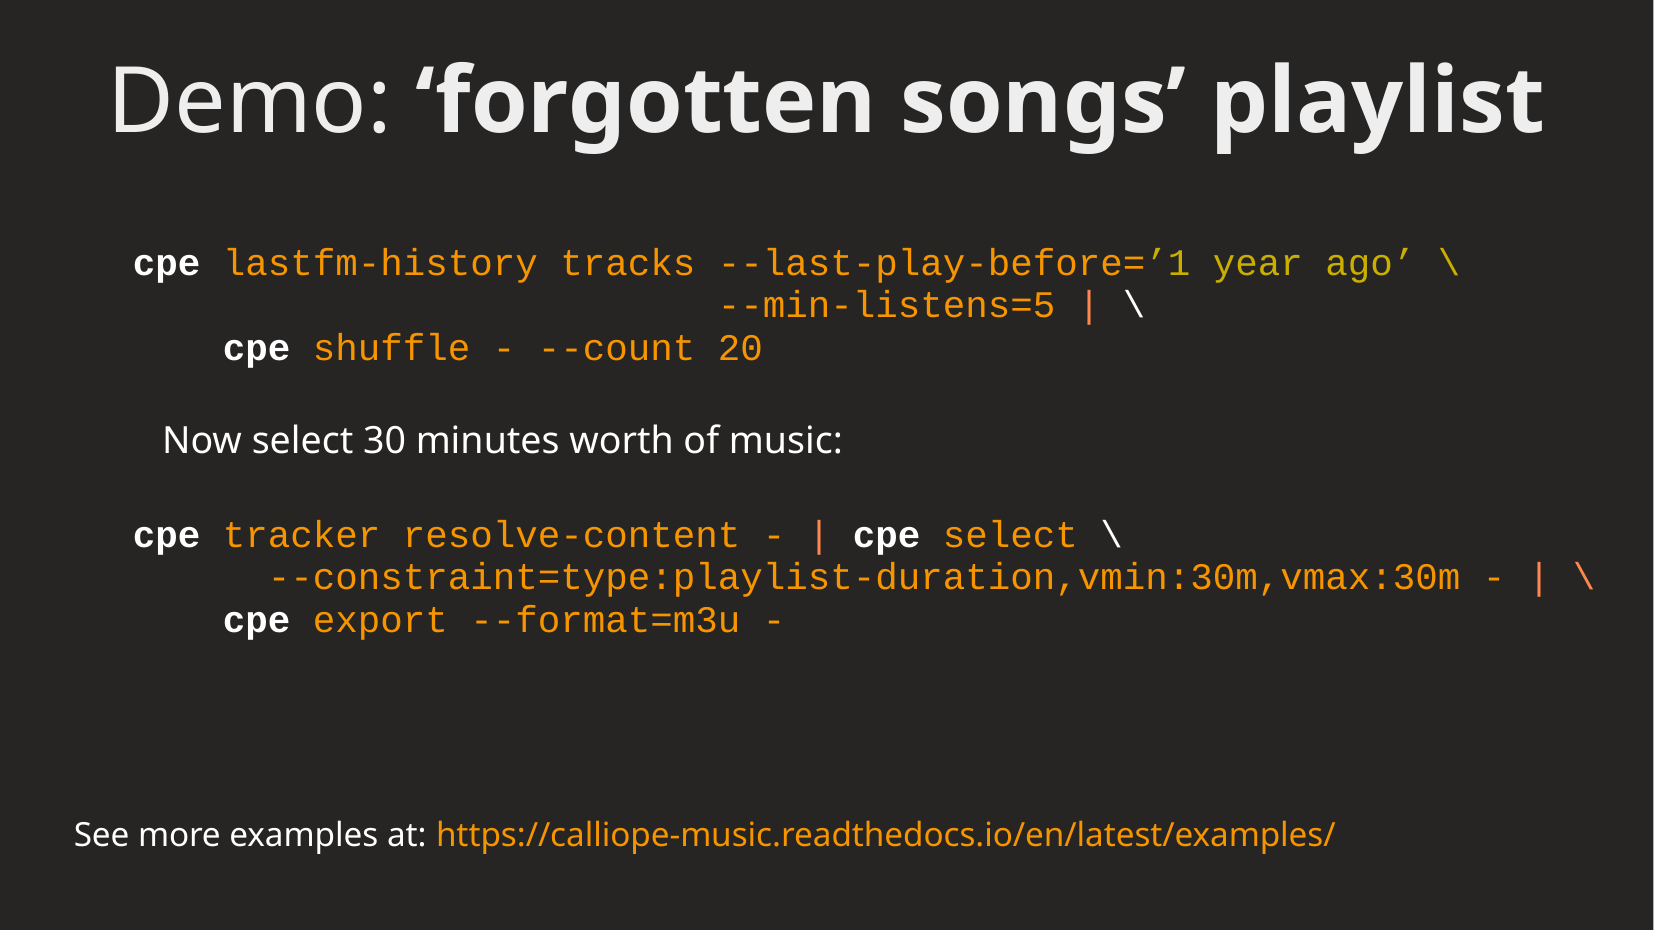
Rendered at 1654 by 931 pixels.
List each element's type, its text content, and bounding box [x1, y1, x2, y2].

text_box See more examples at: https://calliope-music.readthedocs.io/en/latest/examples/ [59, 803, 118, 892]
title Demo: ‘forgotten songs’ playlist [82, 19, 1571, 175]
text_box cpe lastfm-history tracks --last-play-before=’1 year ago’ \ --min-listens=5 | \ cpe shuffle - --count 20 Now select 30 minutes worth of music: cpe tracker resolve-content - | cpe select \ --constraint=type:playlist-duration,vmin:30m,vmax:30m - | \ cpe export --format=m3u - [118, 236, 1625, 931]
